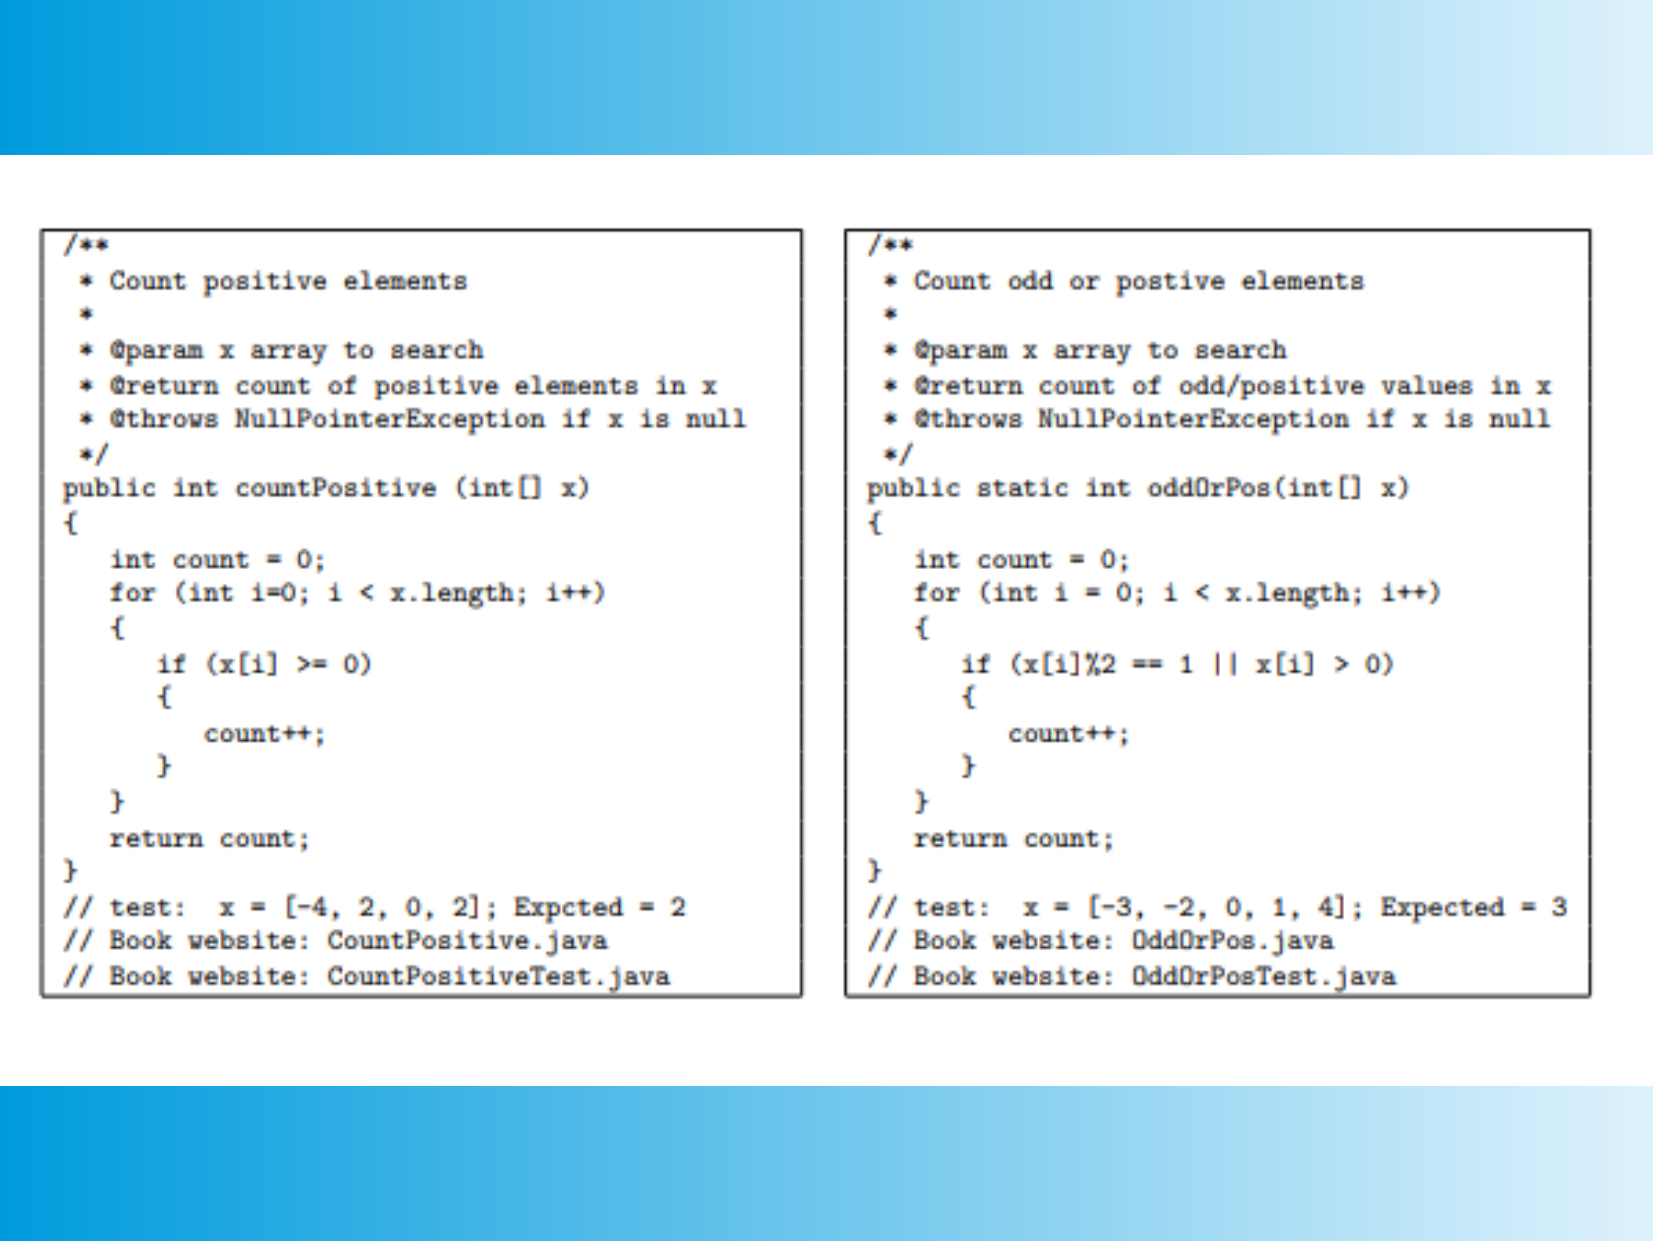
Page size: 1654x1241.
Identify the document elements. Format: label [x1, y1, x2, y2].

picture [15, 224, 1606, 1006]
